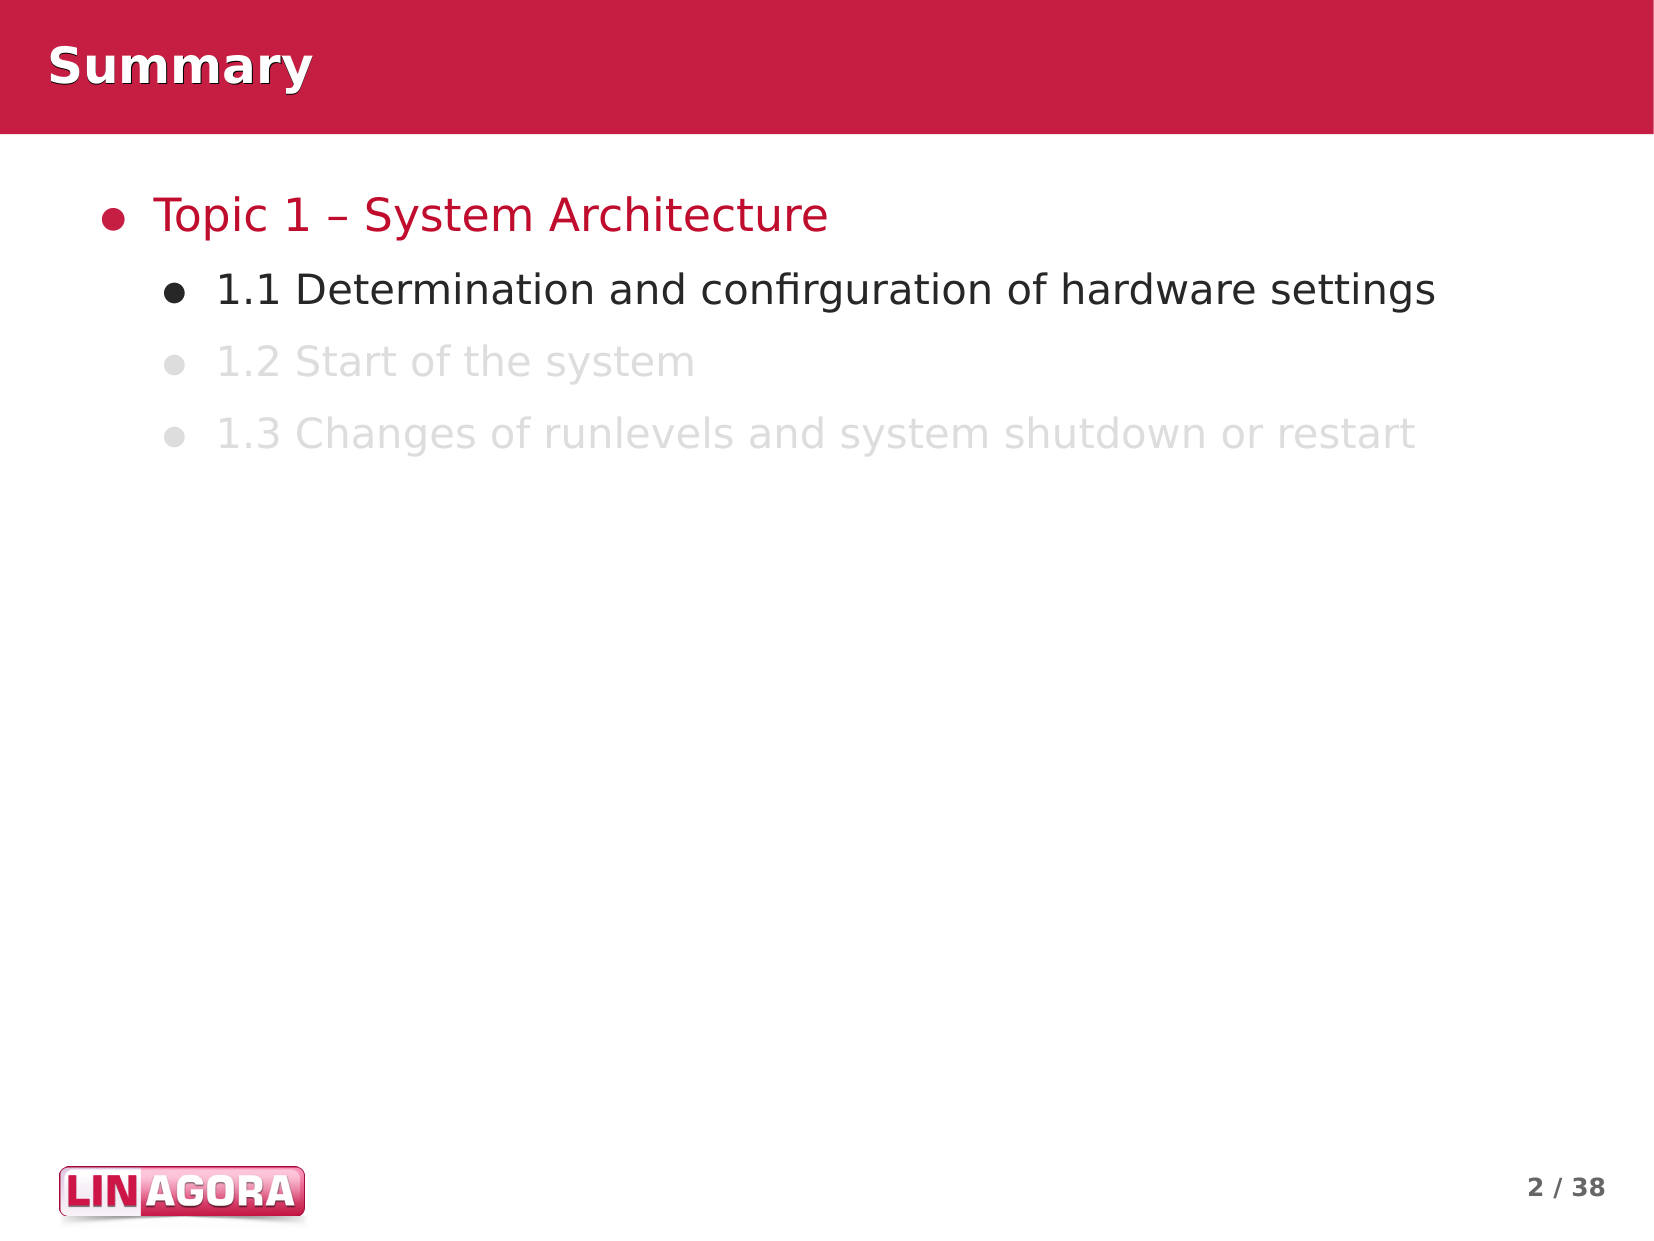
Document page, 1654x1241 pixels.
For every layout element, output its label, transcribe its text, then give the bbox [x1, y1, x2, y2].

picture [59, 1166, 308, 1229]
title Summary [47, 7, 1624, 126]
list Topic 1 – System Architecture 1.1 Determination and confirguration of hardware settings 1.2 Start of the system 1.3 Changes of runlevels and system shutdown or restart [82, 188, 1571, 1134]
